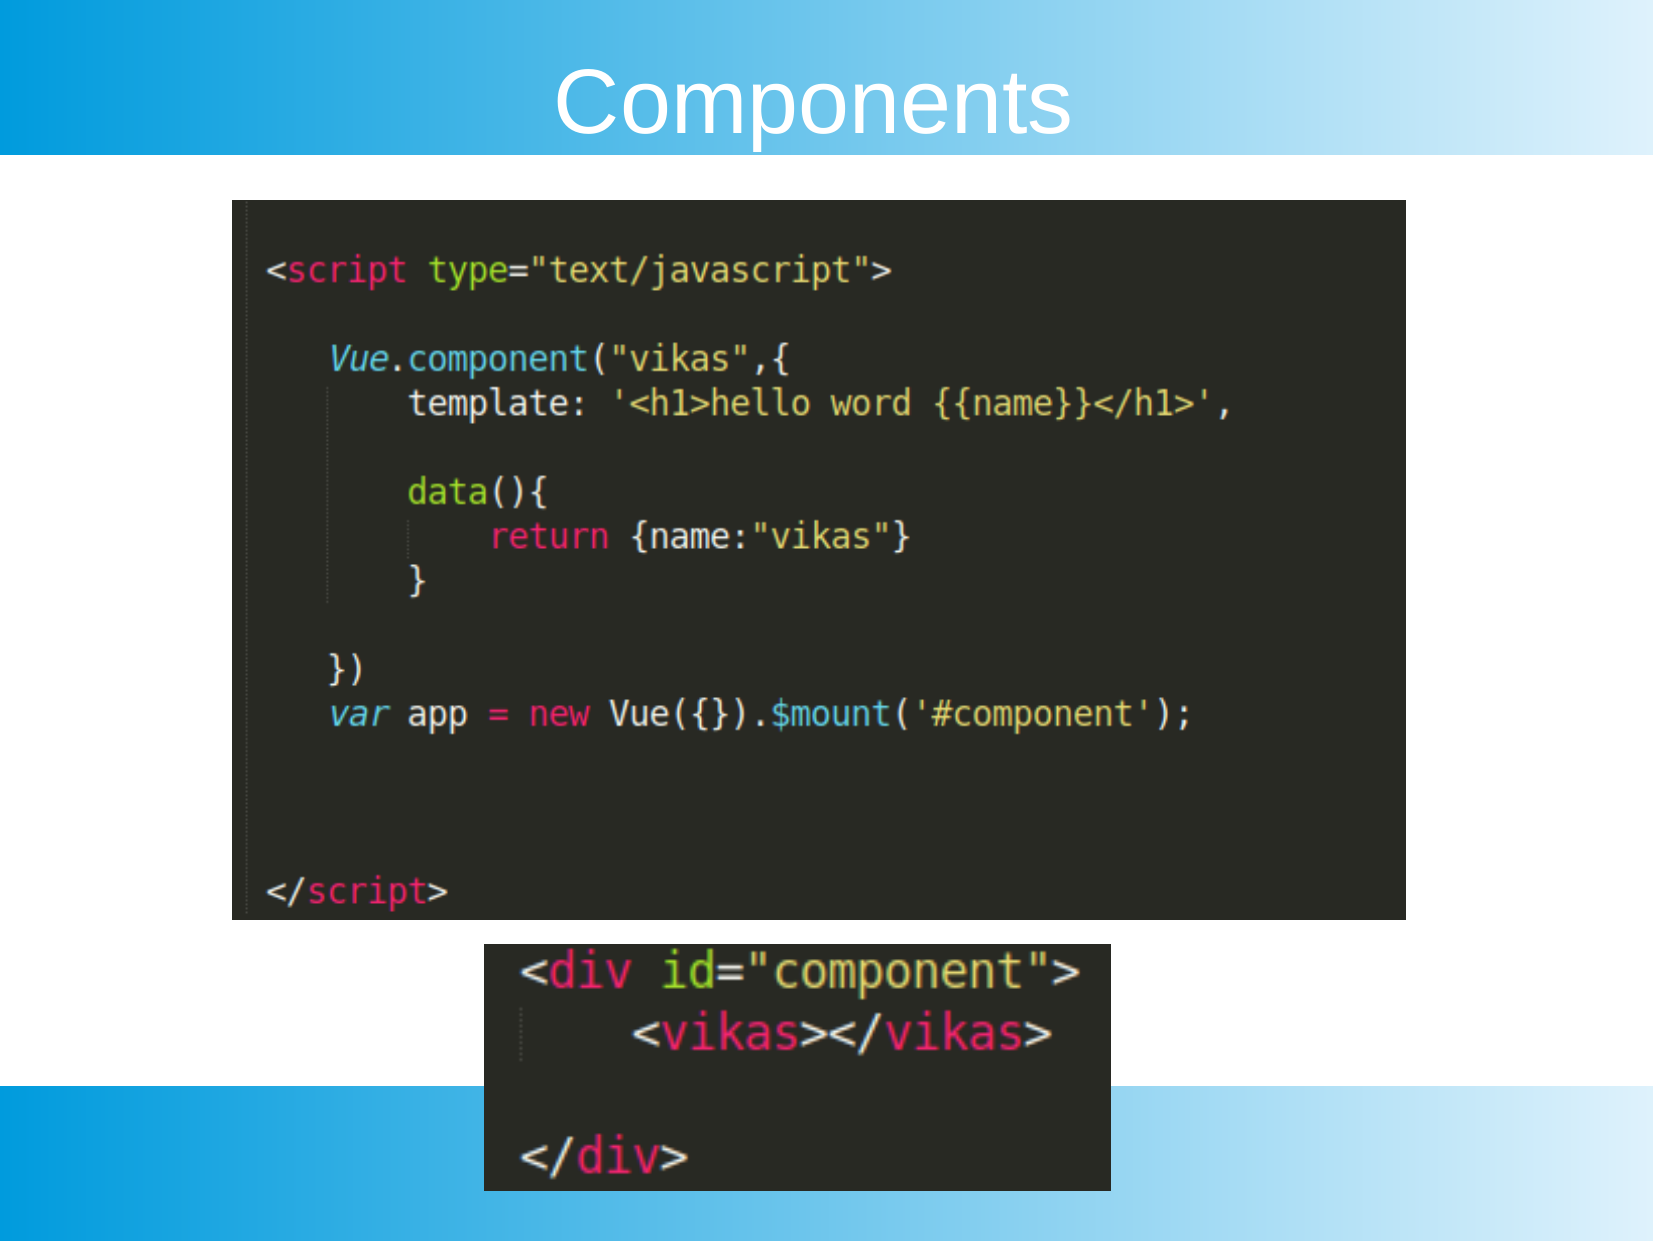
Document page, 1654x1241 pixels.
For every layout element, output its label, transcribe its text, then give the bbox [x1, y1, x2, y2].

picture [484, 944, 1111, 1191]
picture [232, 200, 1406, 921]
title Components [82, 49, 1571, 155]
